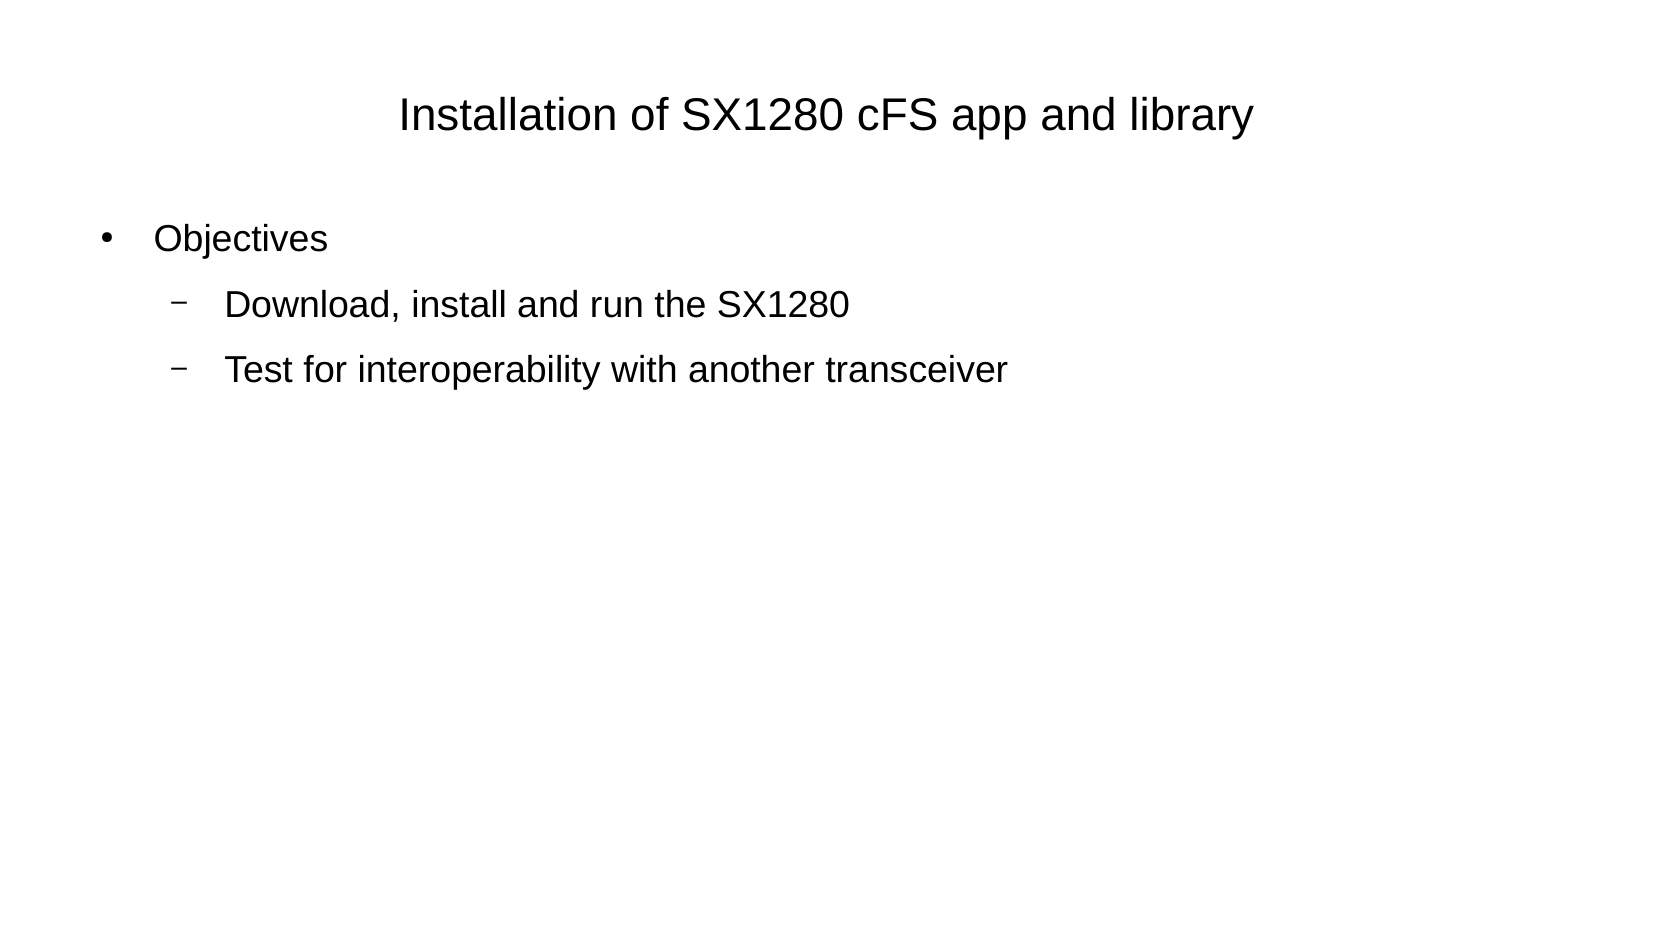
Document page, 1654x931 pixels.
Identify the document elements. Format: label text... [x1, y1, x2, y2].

title Installation of SX1280 cFS app and library [82, 37, 1571, 193]
list Objectives Download, install and run the SX1280 Test for interoperability with another transceiver [82, 217, 1571, 758]
